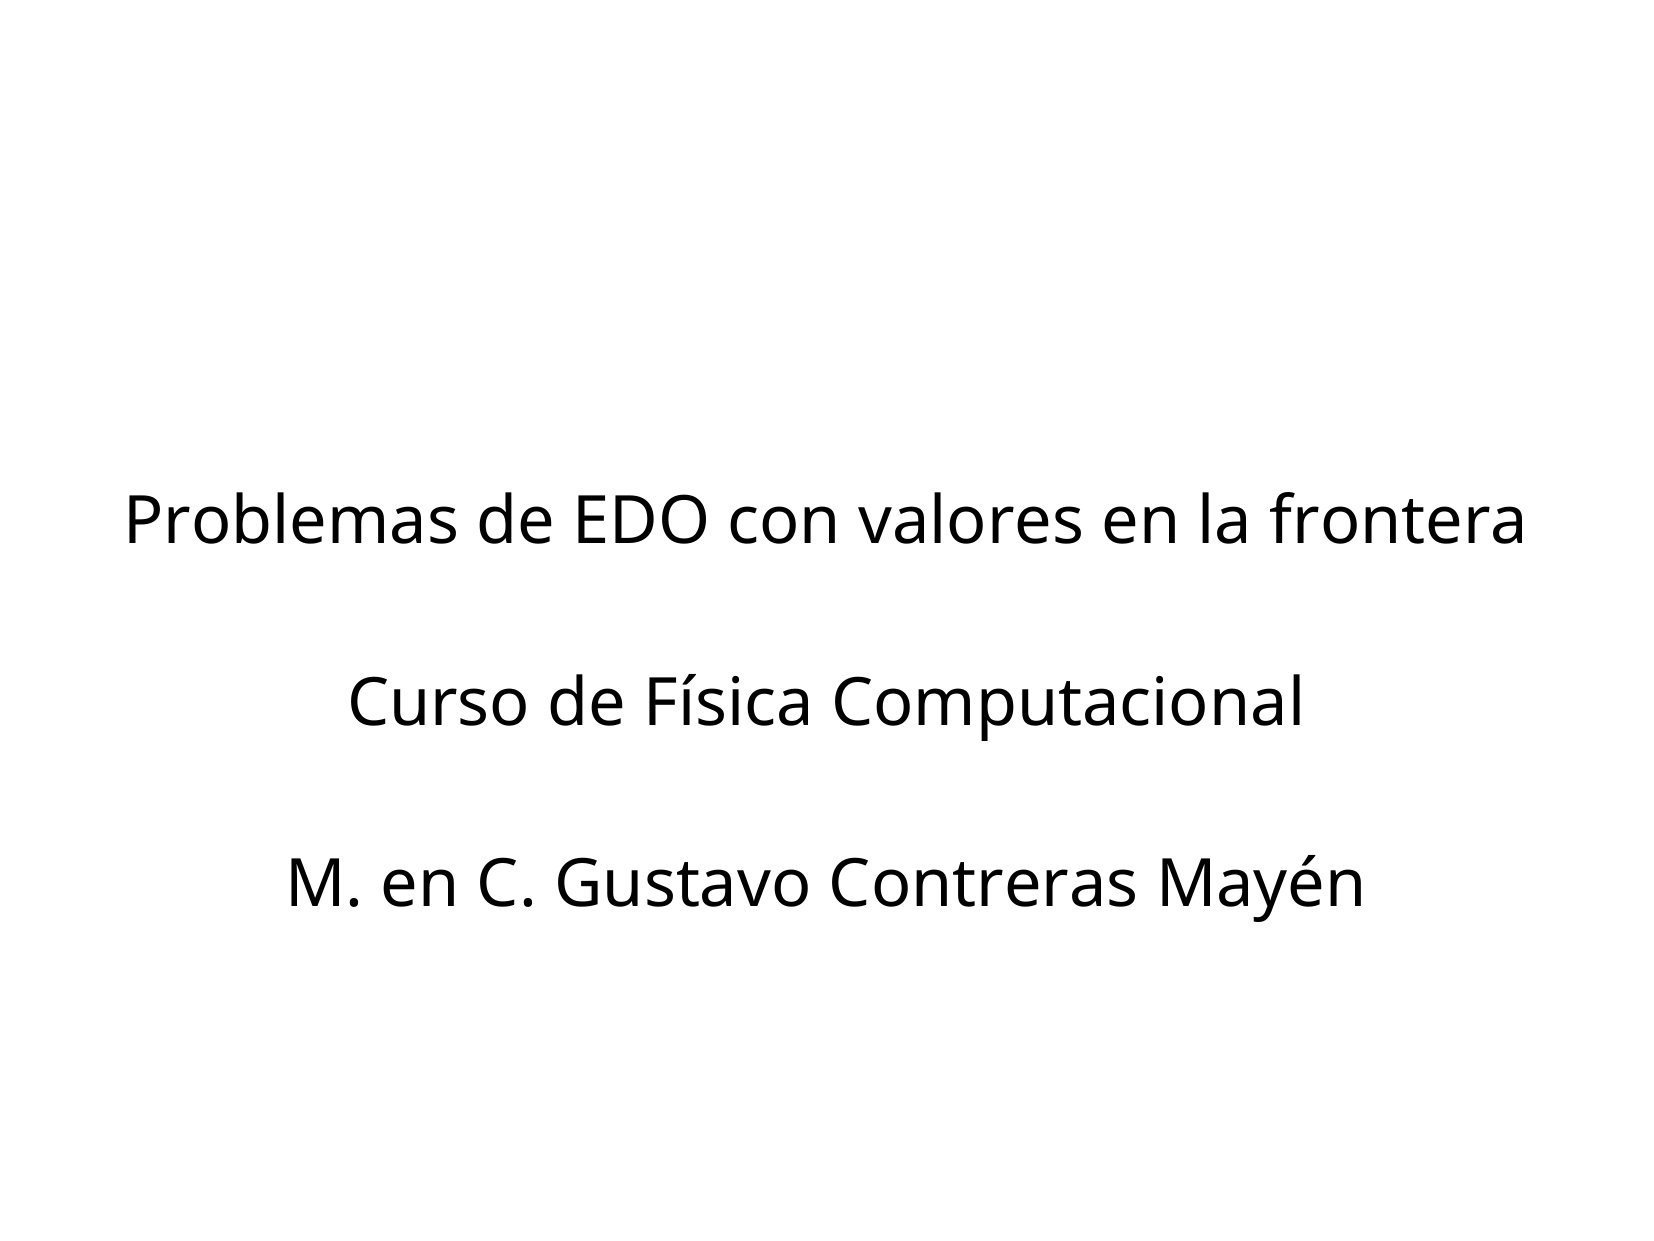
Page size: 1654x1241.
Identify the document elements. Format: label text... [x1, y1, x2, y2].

subtitle Problemas de EDO con valores en la frontera Curso de Física Computacional M. en C. Gustavo Contreras Mayén [82, 290, 1571, 1109]
